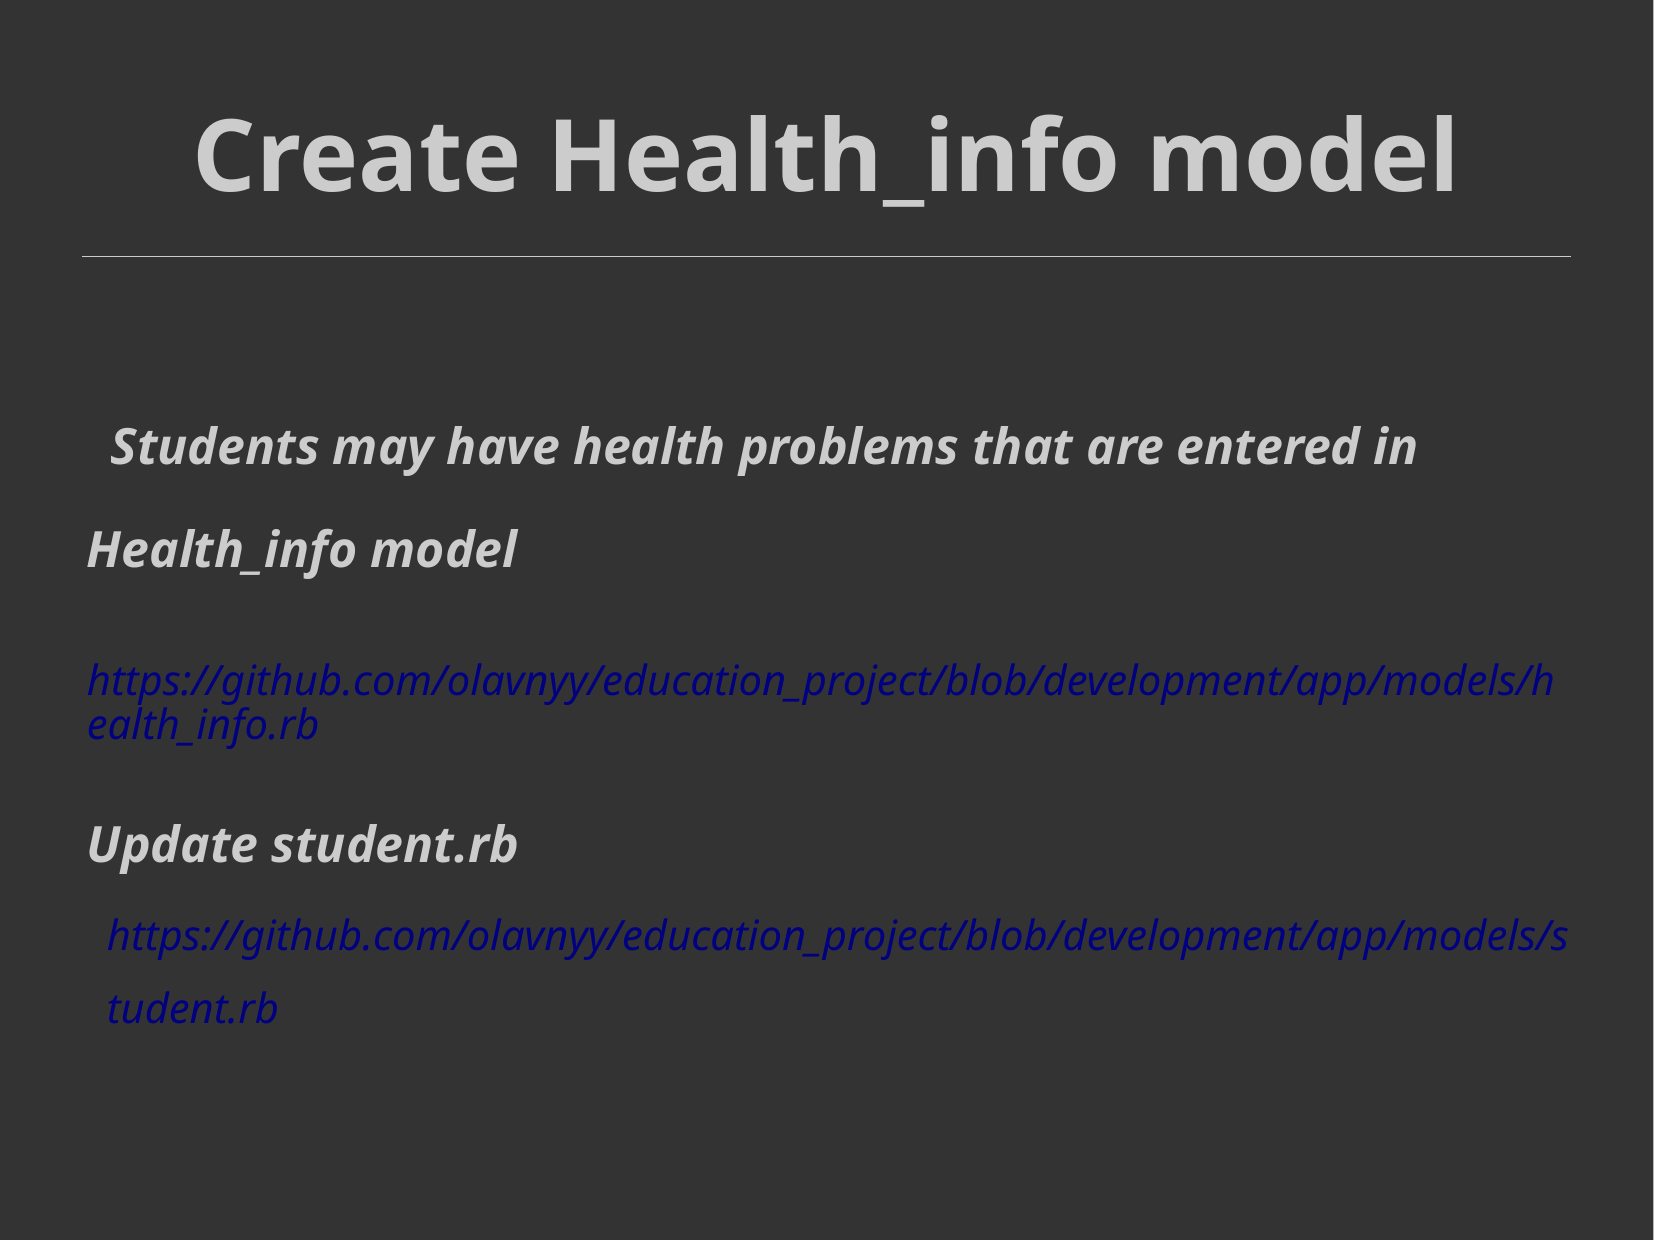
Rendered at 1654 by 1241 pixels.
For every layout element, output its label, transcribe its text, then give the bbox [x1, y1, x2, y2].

subtitle Students may have health problems that are entered in Health_info model https://github.com/olavnyy/education_project/blob/development/app/models/health_info.rb Update student.rb https://github.com/olavnyy/education_project/blob/development/app/models/student.rb [86, 330, 1576, 1050]
title Create Health_info model [82, 49, 1571, 257]
